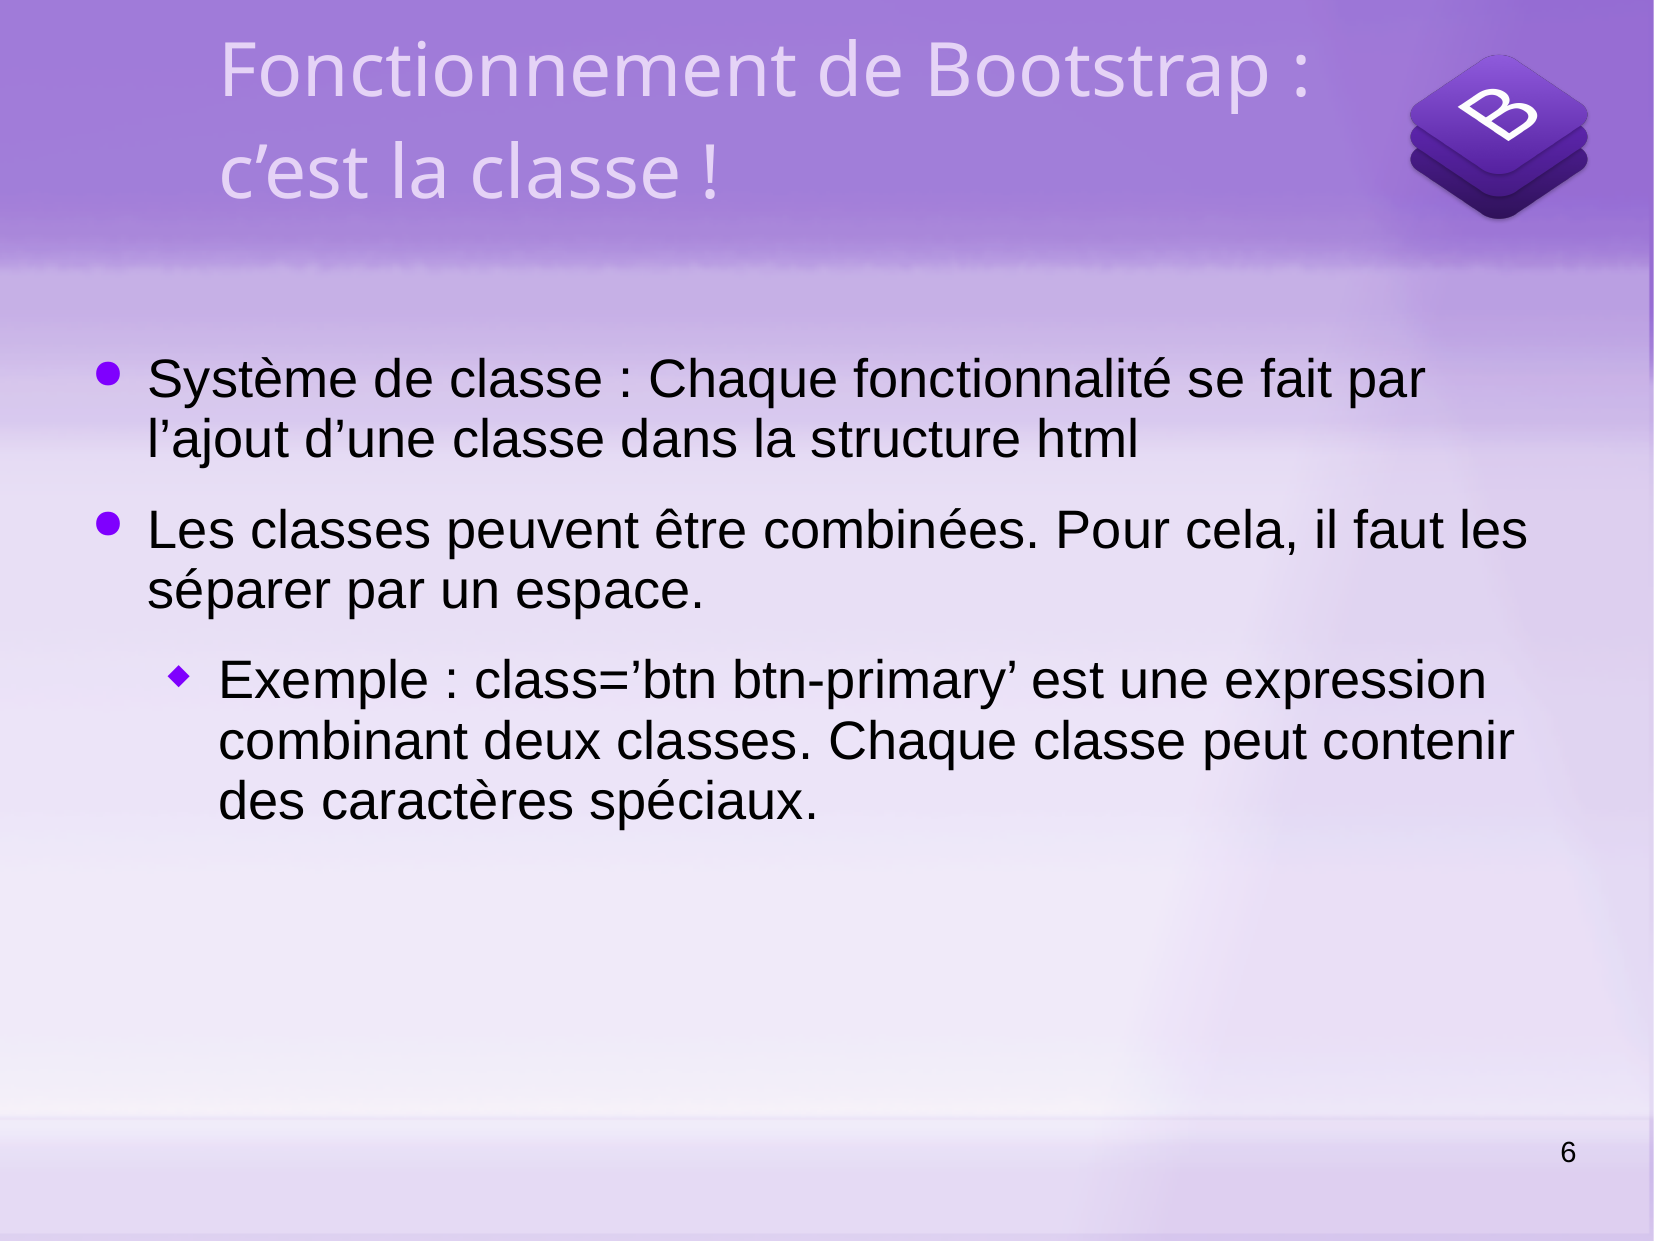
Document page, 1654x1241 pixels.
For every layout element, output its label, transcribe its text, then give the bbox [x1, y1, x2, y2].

list Système de classe : Chaque fonctionnalité se fait par l’ajout d’une classe dans la structure html Les classes peuvent être combinées. Pour cela, il faut les séparer par un espace. Exemple : class=’btn btn-primary’ est une expression combinant deux classes. Chaque classe peut contenir des caractères spéciaux. [76, 348, 1565, 1068]
title Fonctionnement de Bootstrap : c’est la classe ! [218, 35, 1400, 202]
picture [0, 0, 1654, 1241]
